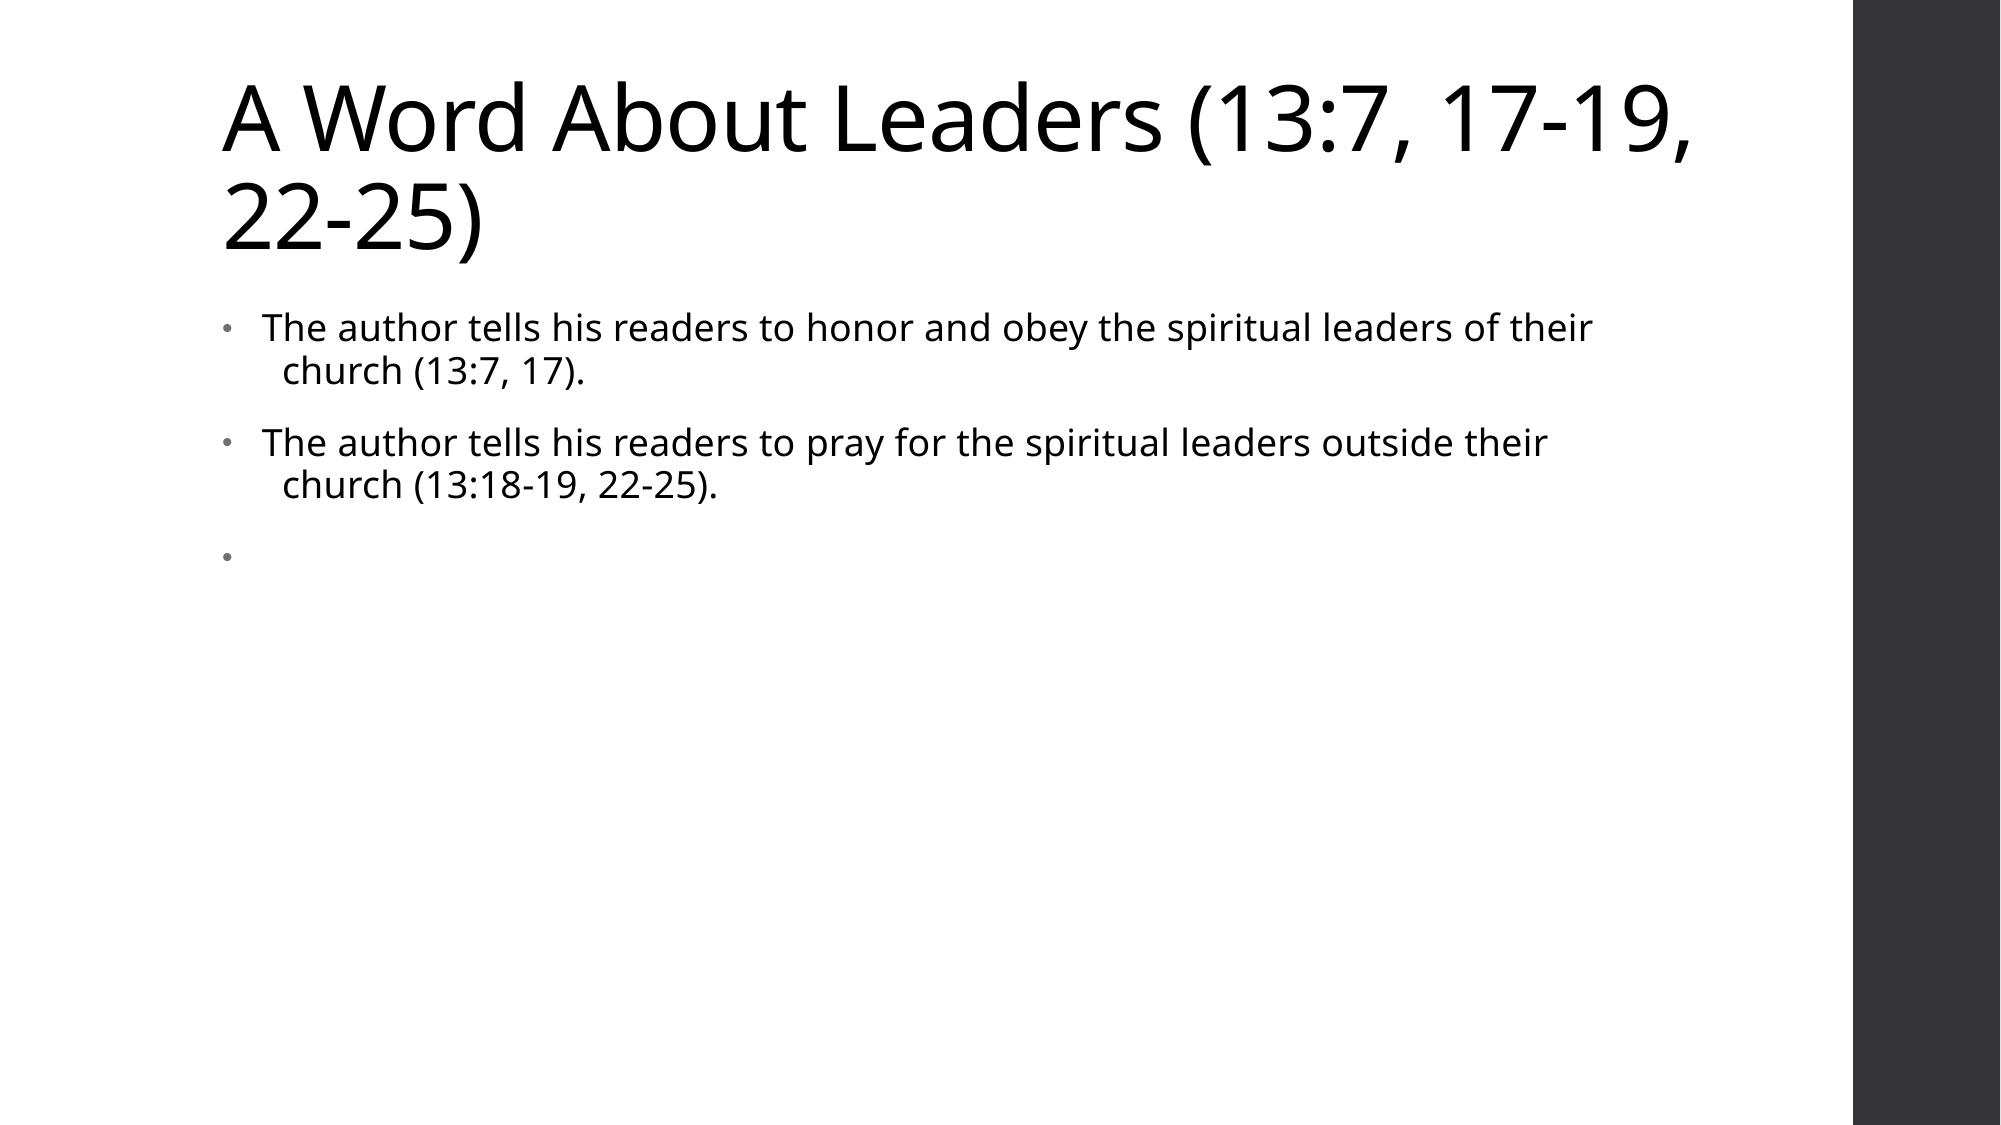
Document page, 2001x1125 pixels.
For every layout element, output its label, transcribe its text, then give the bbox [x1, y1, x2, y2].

list The author tells his readers to honor and obey the spiritual leaders of their church (13:7, 17). The author tells his readers to pray for the spiritual leaders outside their church (13:18-19, 22-25). [206, 299, 1617, 1014]
title A Word About Leaders (13:7, 17-19, 22-25) [206, 60, 1797, 278]
